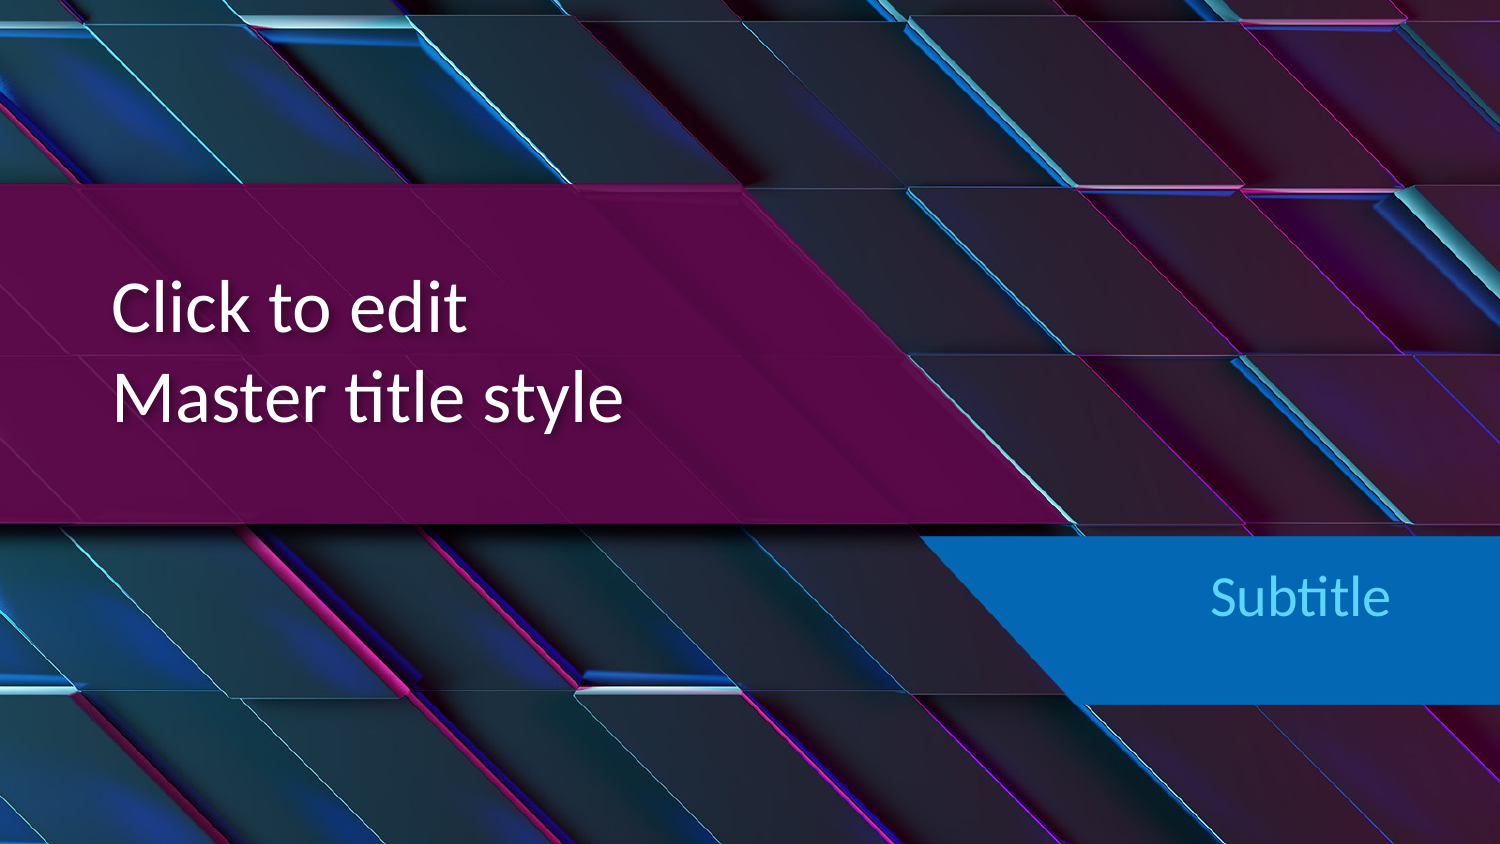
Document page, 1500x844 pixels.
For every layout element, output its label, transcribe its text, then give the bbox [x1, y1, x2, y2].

picture [0, 0, 1500, 844]
text_box Click to edit Master title style [96, 211, 1242, 484]
text_box Subtitle [114, 550, 1407, 671]
